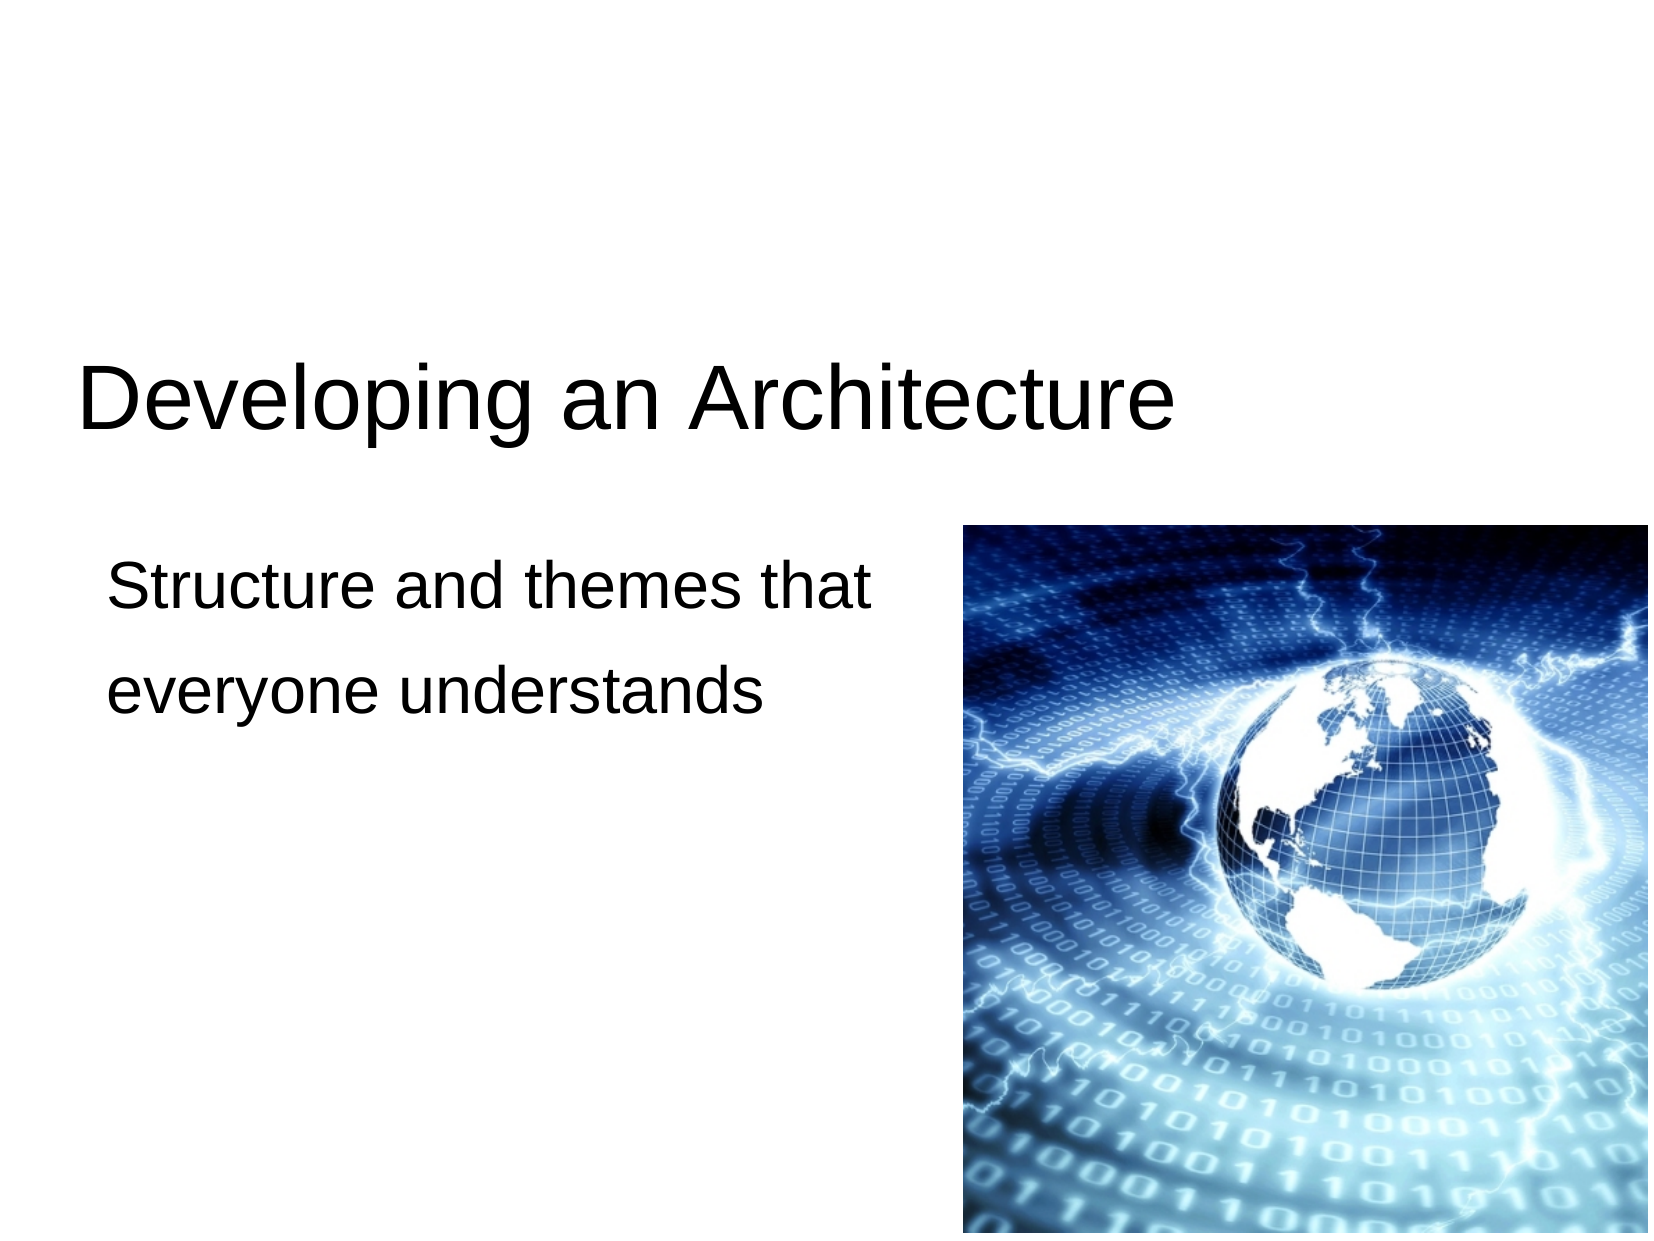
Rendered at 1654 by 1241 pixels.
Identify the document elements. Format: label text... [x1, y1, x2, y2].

title Developing an Architecture [76, 301, 1613, 494]
list Structure and themes that everyone understands [88, 548, 1388, 728]
picture [963, 525, 1648, 1233]
